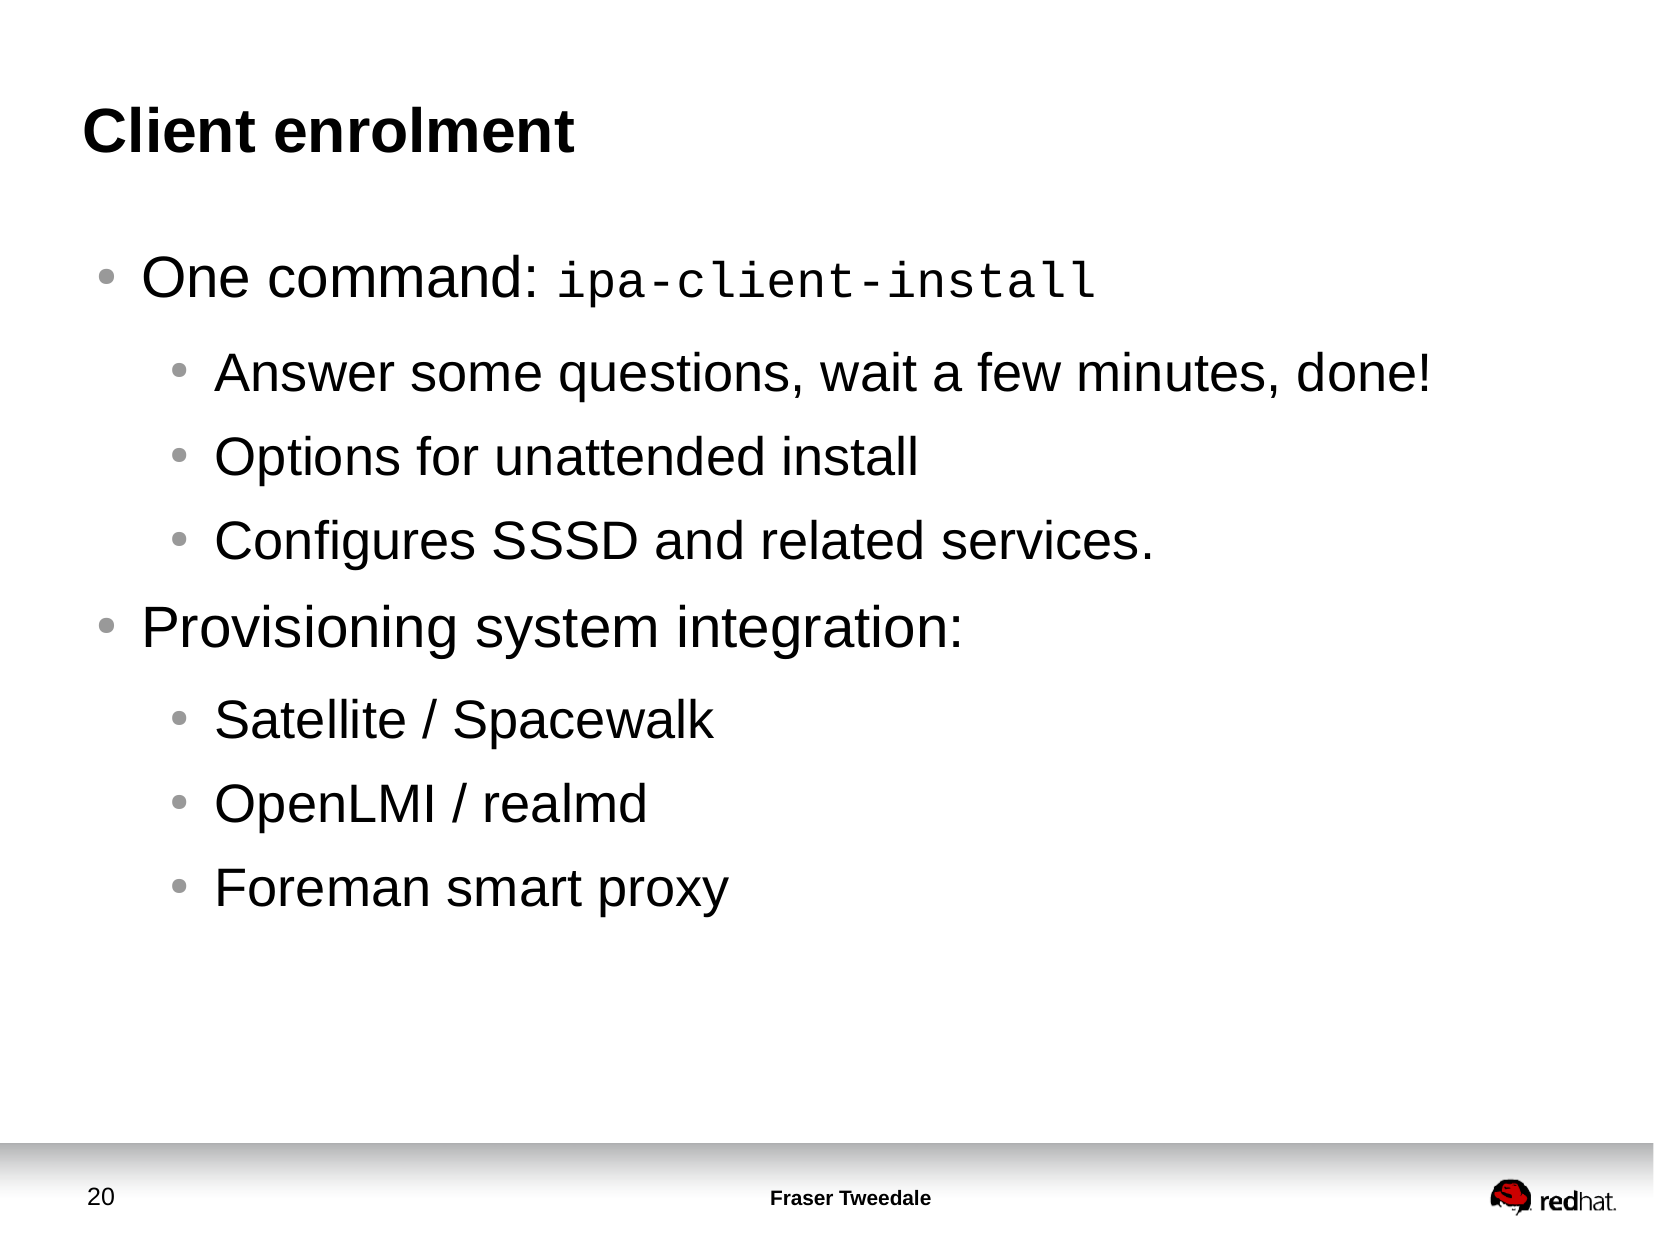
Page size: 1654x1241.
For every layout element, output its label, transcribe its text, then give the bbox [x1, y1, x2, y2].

title Client enrolment [82, 37, 1571, 226]
list One command: ipa-client-install Answer some questions, wait a few minutes, done! Options for unattended install Configures SSSD and related services. Provisioning system integration: Satellite / Spacewalk OpenLMI / realmd Foreman smart proxy [80, 244, 1570, 1039]
picture [0, 1143, 1654, 1241]
